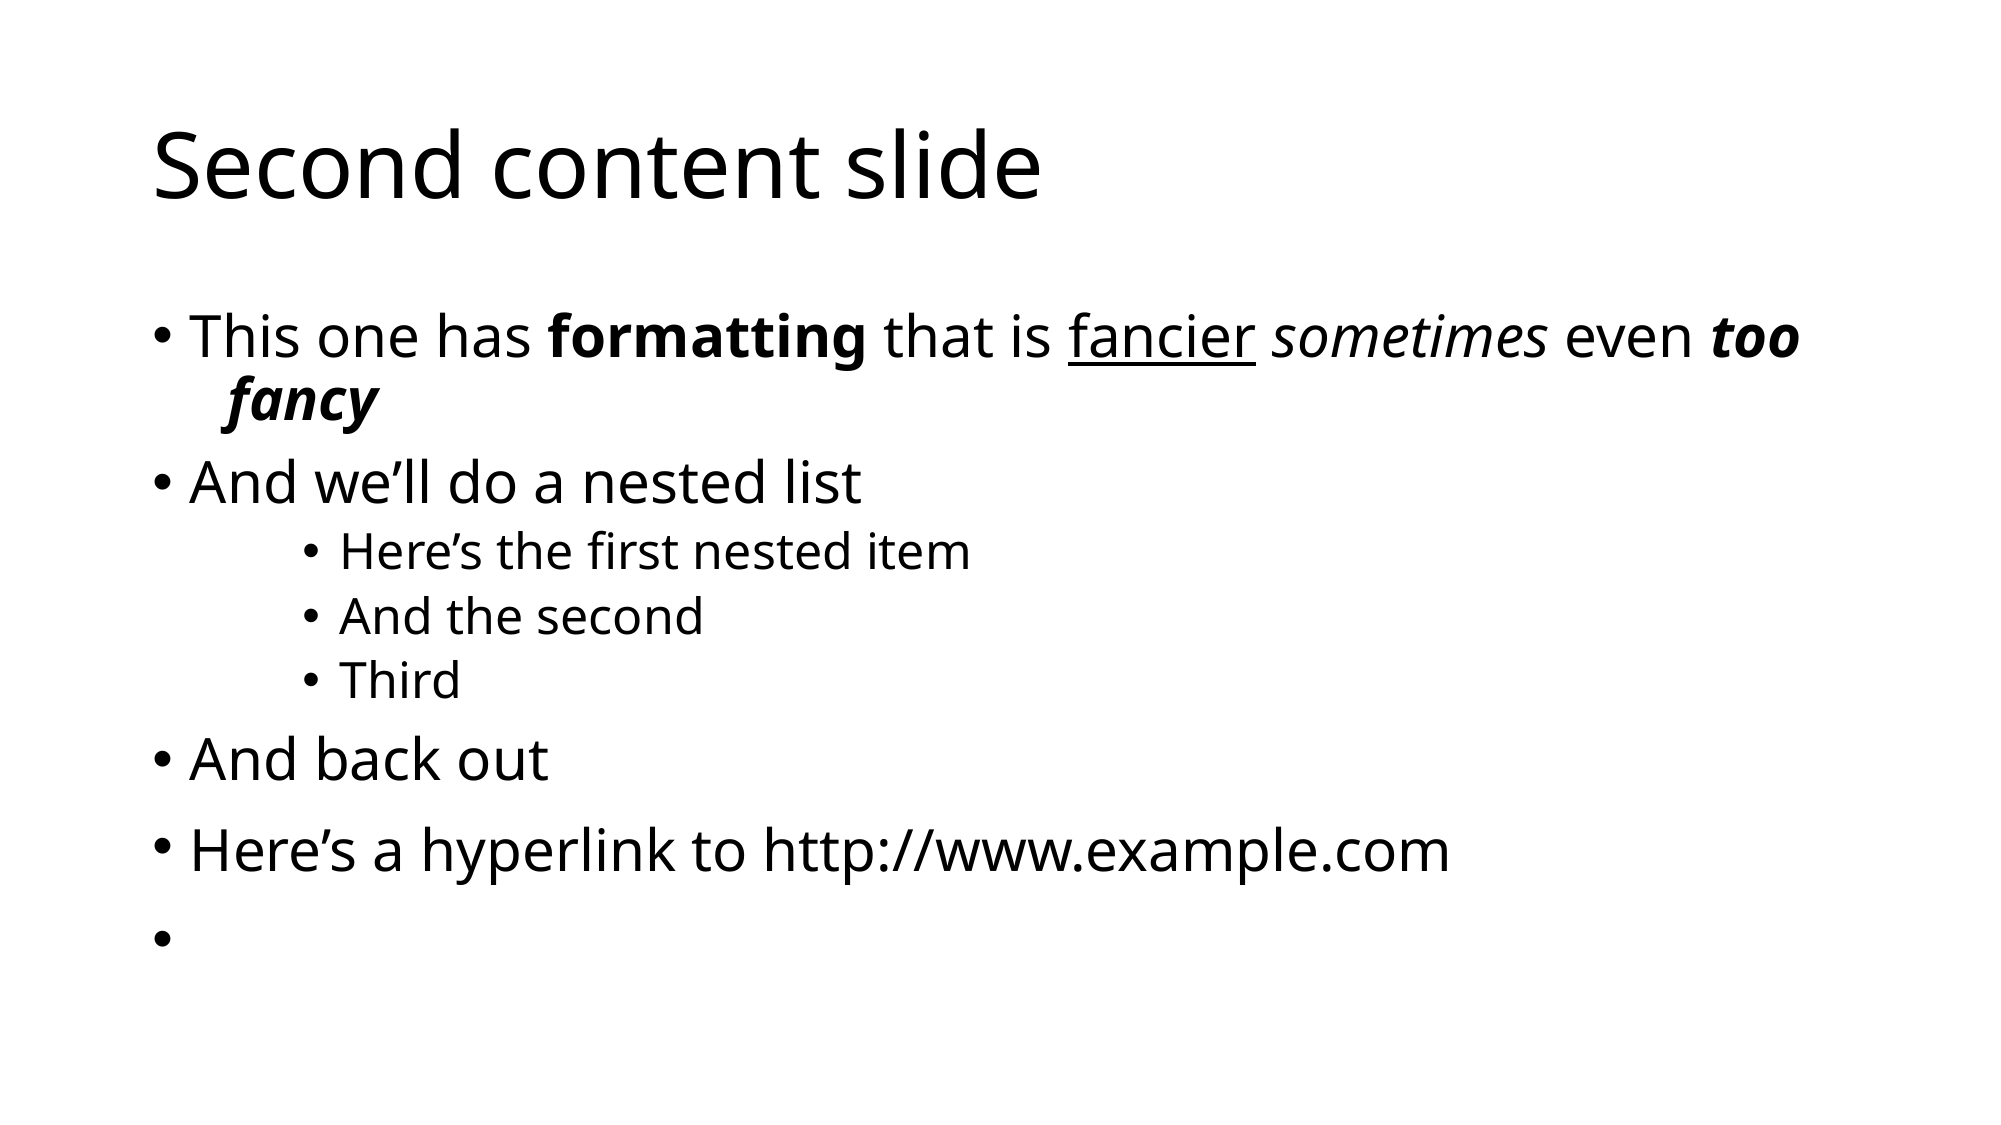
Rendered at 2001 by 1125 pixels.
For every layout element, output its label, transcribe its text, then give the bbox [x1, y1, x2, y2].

title Second content slide [137, 59, 1863, 278]
list This one has formatting that is fancier sometimes even too fancy And we’ll do a nested list Here’s the first nested item And the second Third And back out Here’s a hyperlink to http://www.example.com [137, 299, 1863, 1014]
